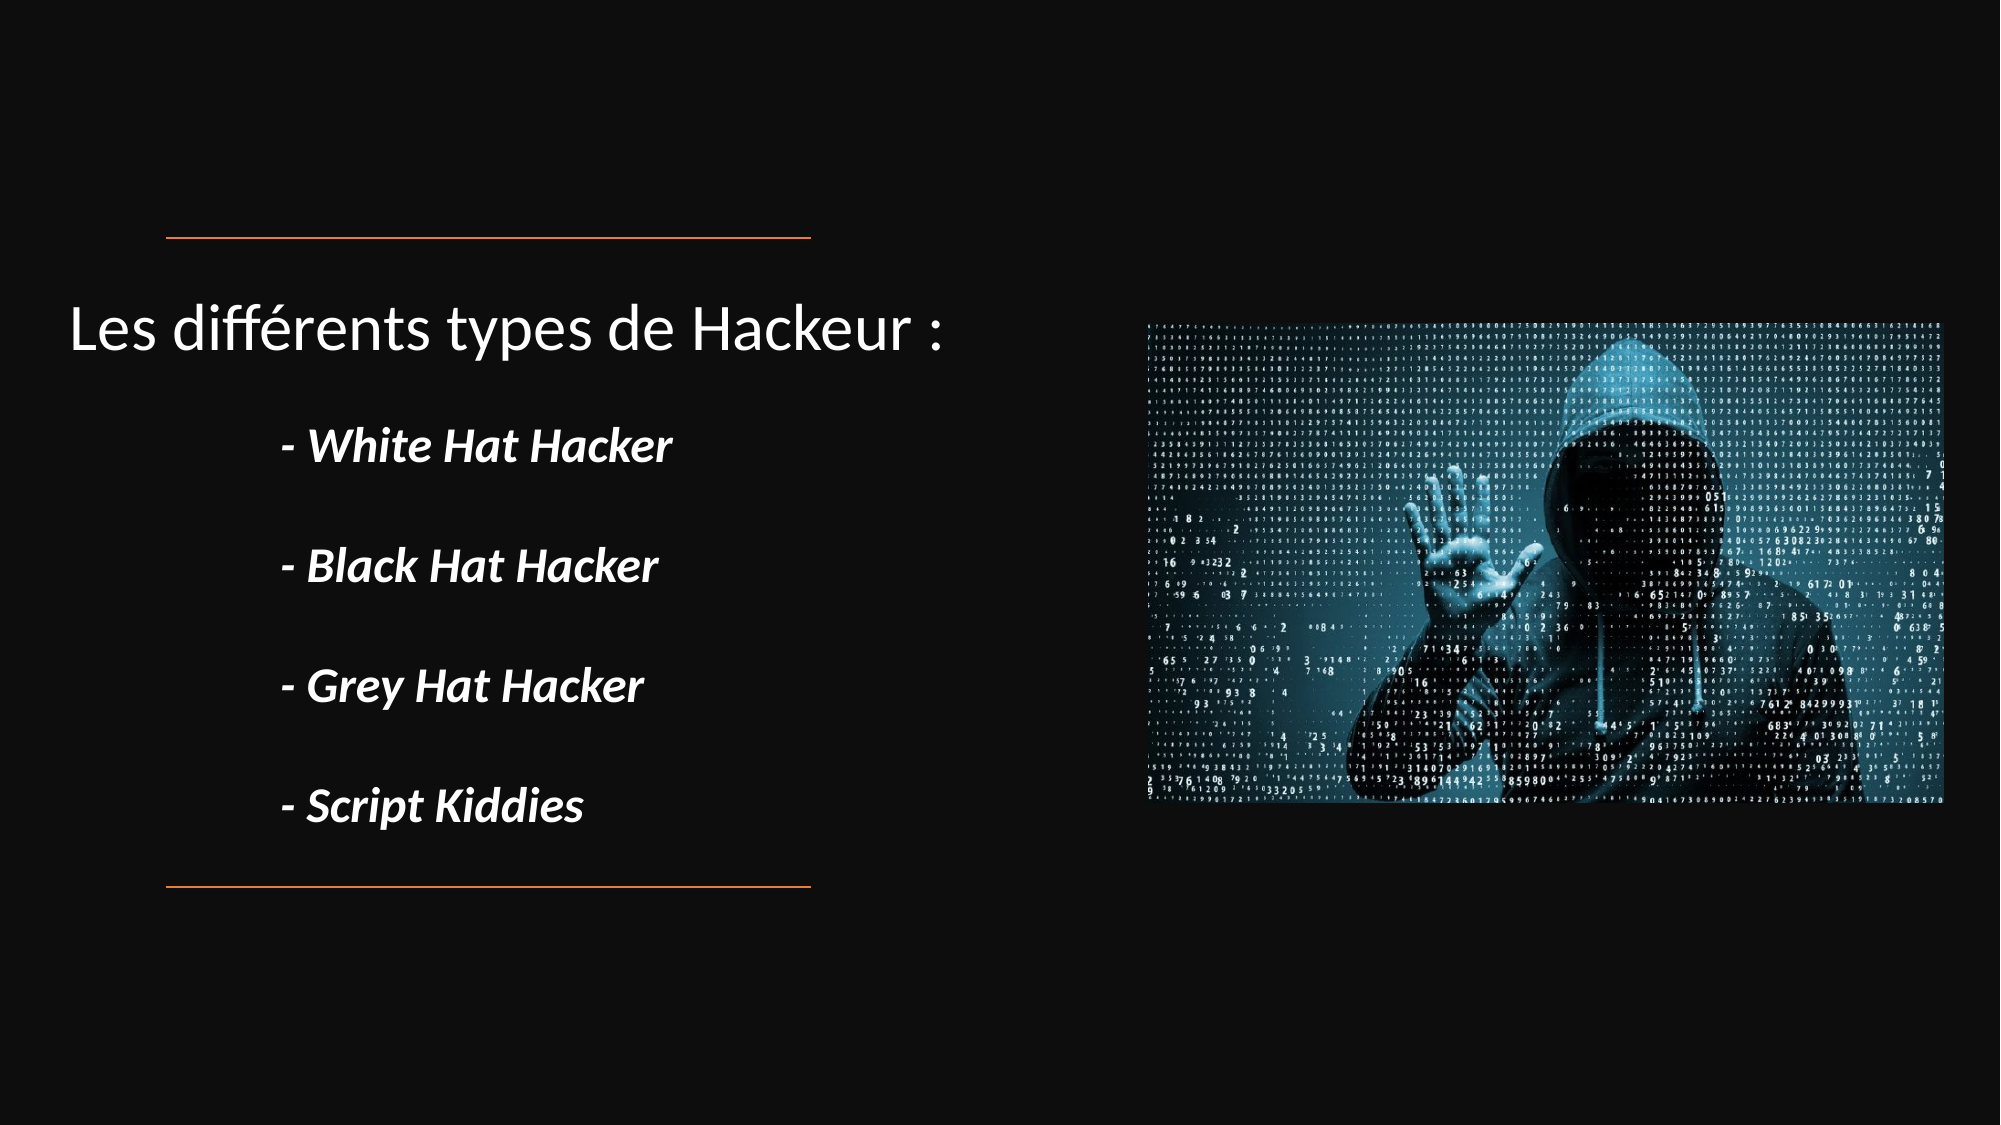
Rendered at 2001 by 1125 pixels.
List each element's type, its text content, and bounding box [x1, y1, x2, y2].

text_box [0, 0, 2000, 1125]
text_box Les différents types de Hackeur : [55, 276, 1059, 373]
text_box - White Hat Hacker - Black Hat Hacker - Grey Hat Hacker - Script Kiddies [265, 404, 716, 844]
picture [1148, 323, 1944, 803]
